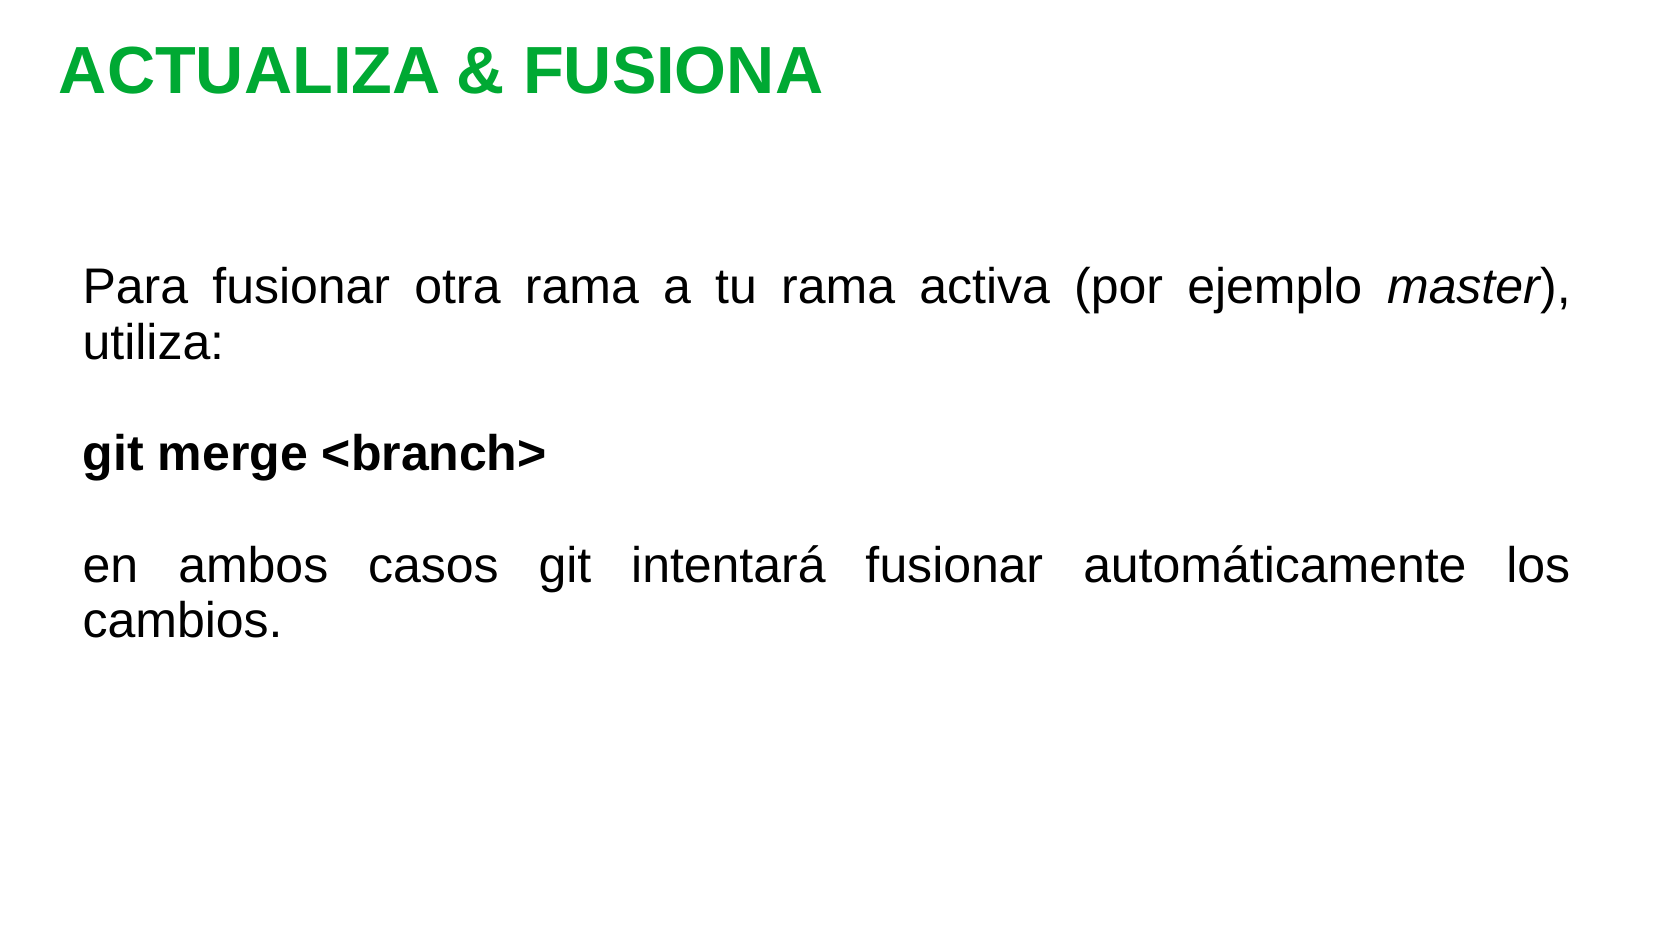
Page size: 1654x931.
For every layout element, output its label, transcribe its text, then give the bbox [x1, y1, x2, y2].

subtitle Para fusionar otra rama a tu rama activa (por ejemplo master), utiliza: git merge <branch> en ambos casos git intentará fusionar automáticamente los cambios. [82, 118, 1571, 788]
title ACTUALIZA & FUSIONA [59, 24, 1548, 118]
